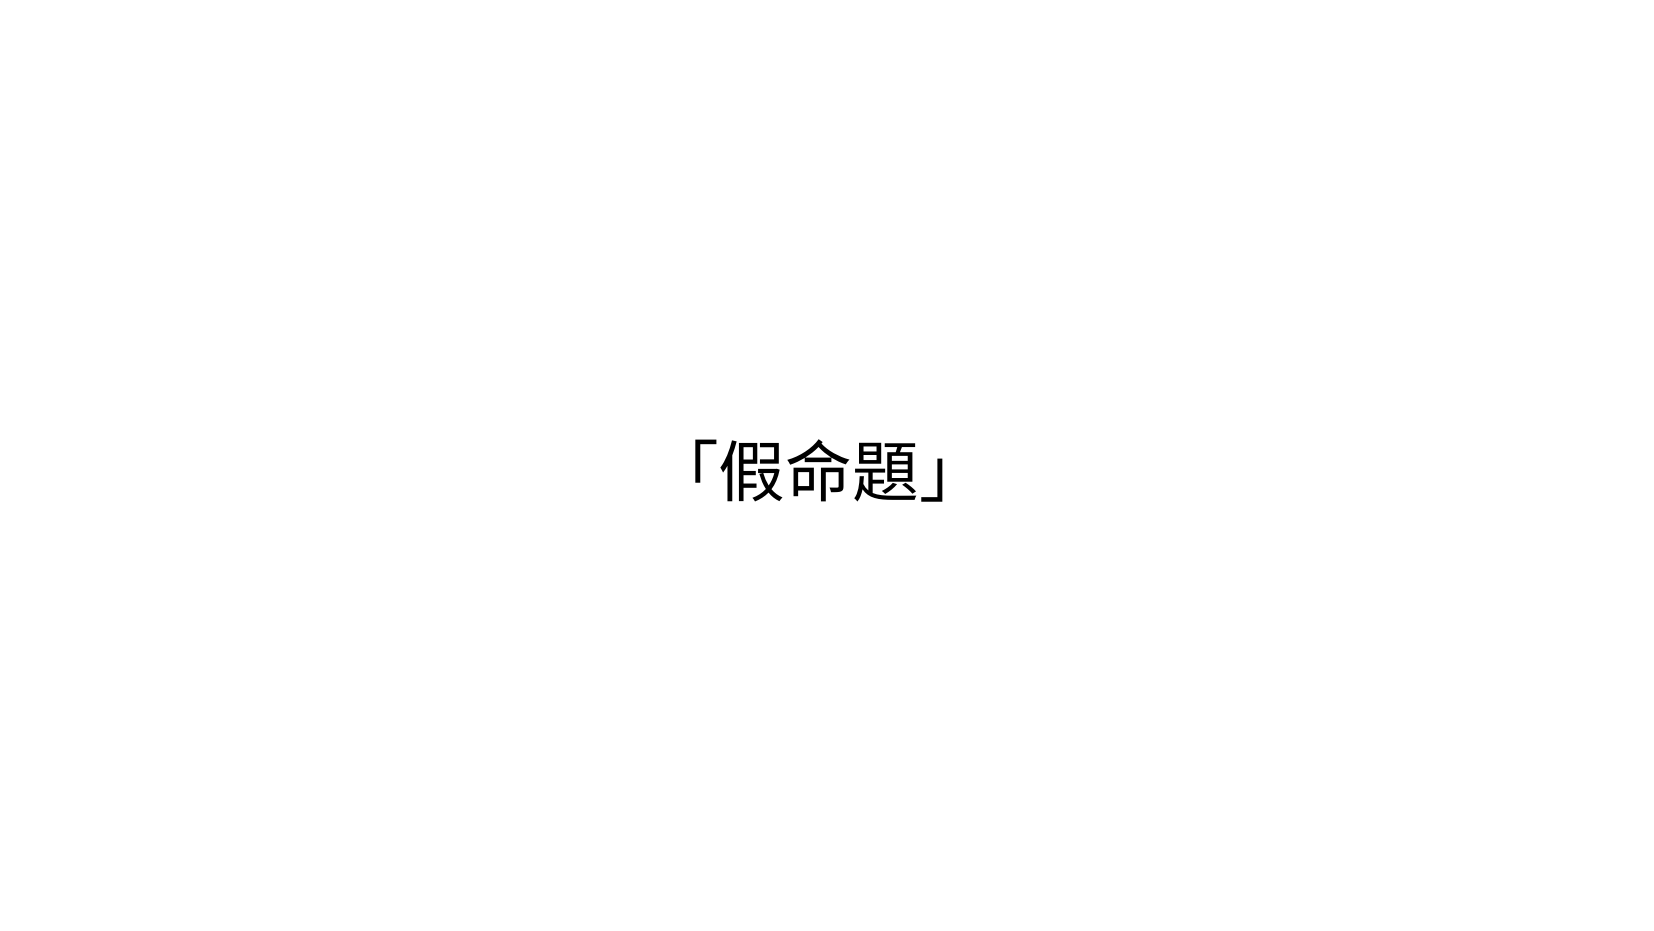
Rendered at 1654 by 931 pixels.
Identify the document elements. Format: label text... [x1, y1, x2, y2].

title 「假命題」 [75, 390, 1564, 546]
